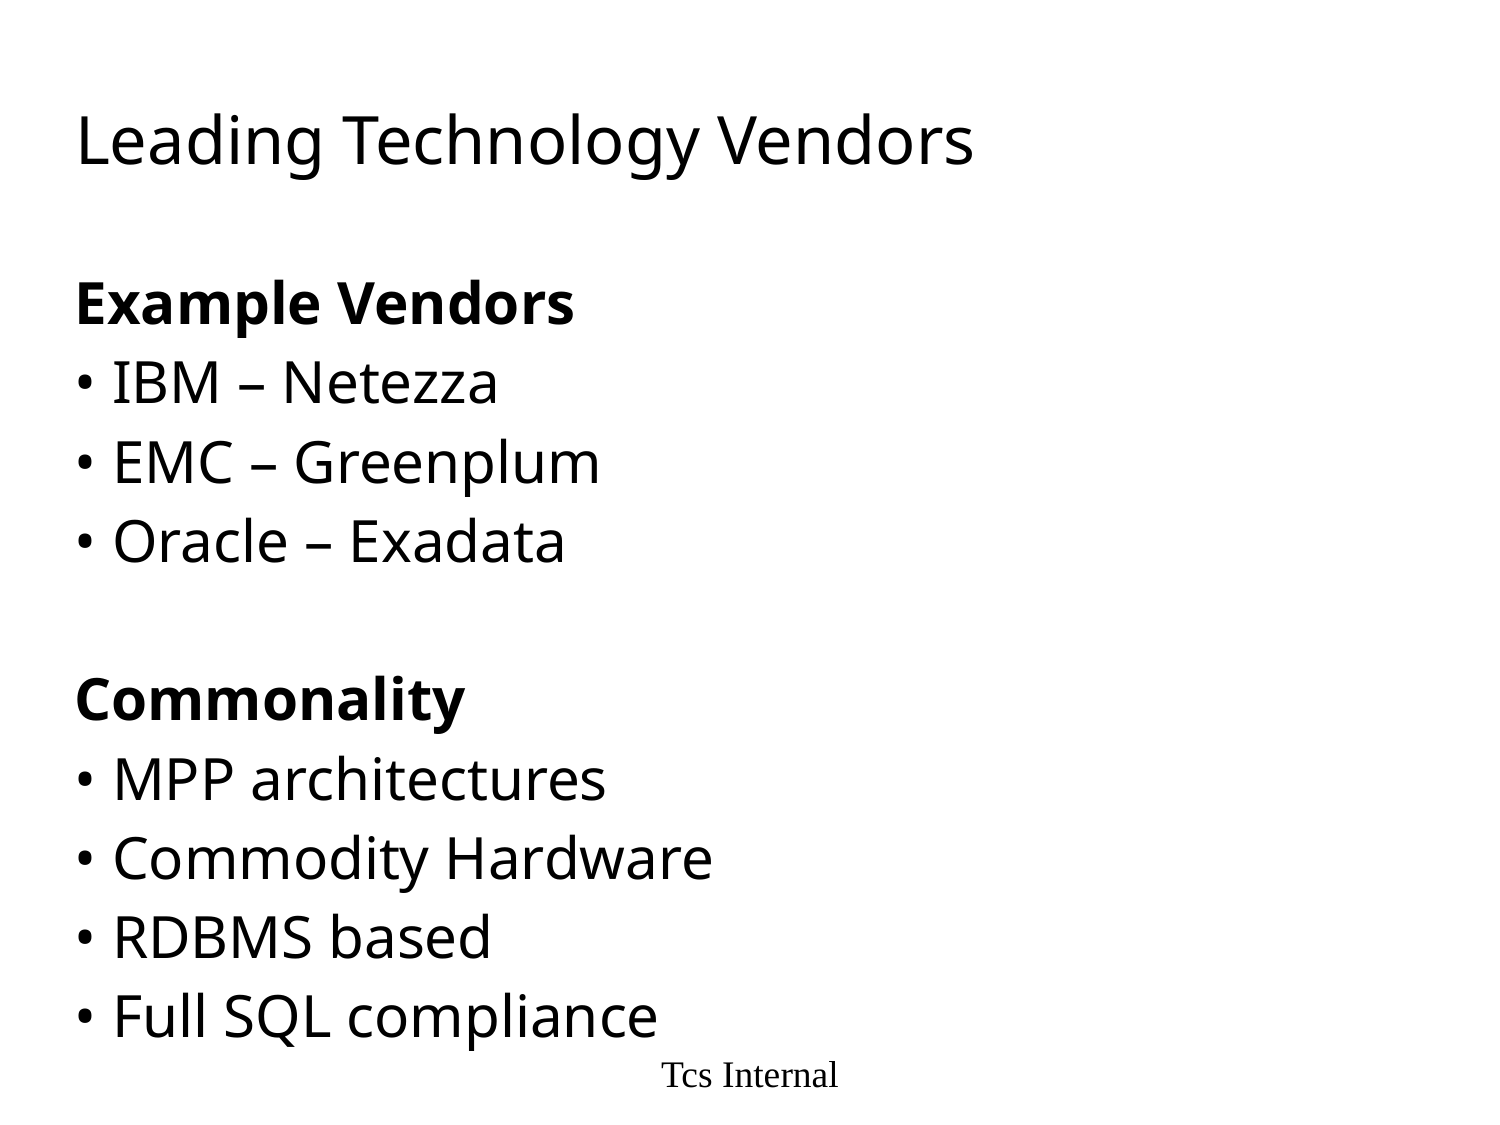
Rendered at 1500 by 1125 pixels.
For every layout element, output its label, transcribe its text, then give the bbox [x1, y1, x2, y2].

title Leading Technology Vendors [75, 45, 1425, 233]
text_box Example Vendors • IBM – Netezza • EMC – Greenplum • Oracle – Exadata Commonality • MPP architectures • Commodity Hardware • RDBMS based • Full SQL compliance [60, 254, 1321, 922]
